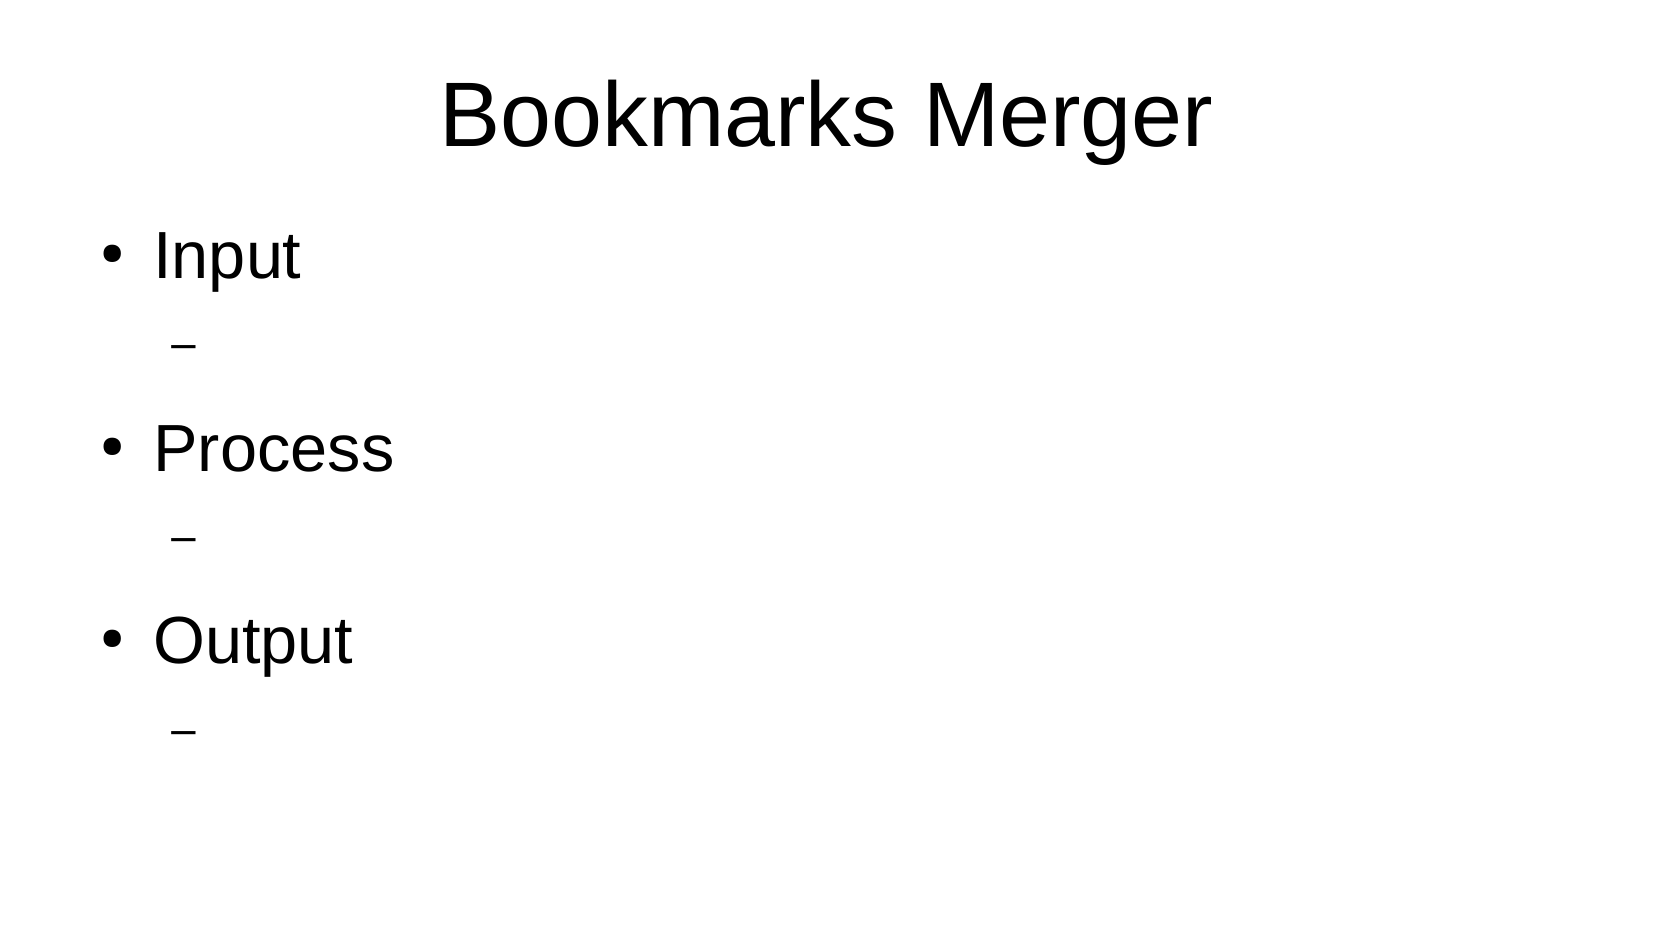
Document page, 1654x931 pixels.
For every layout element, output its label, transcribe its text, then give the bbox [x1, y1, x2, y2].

title Bookmarks Merger [82, 37, 1571, 193]
list Input Process Output [82, 217, 1571, 758]
